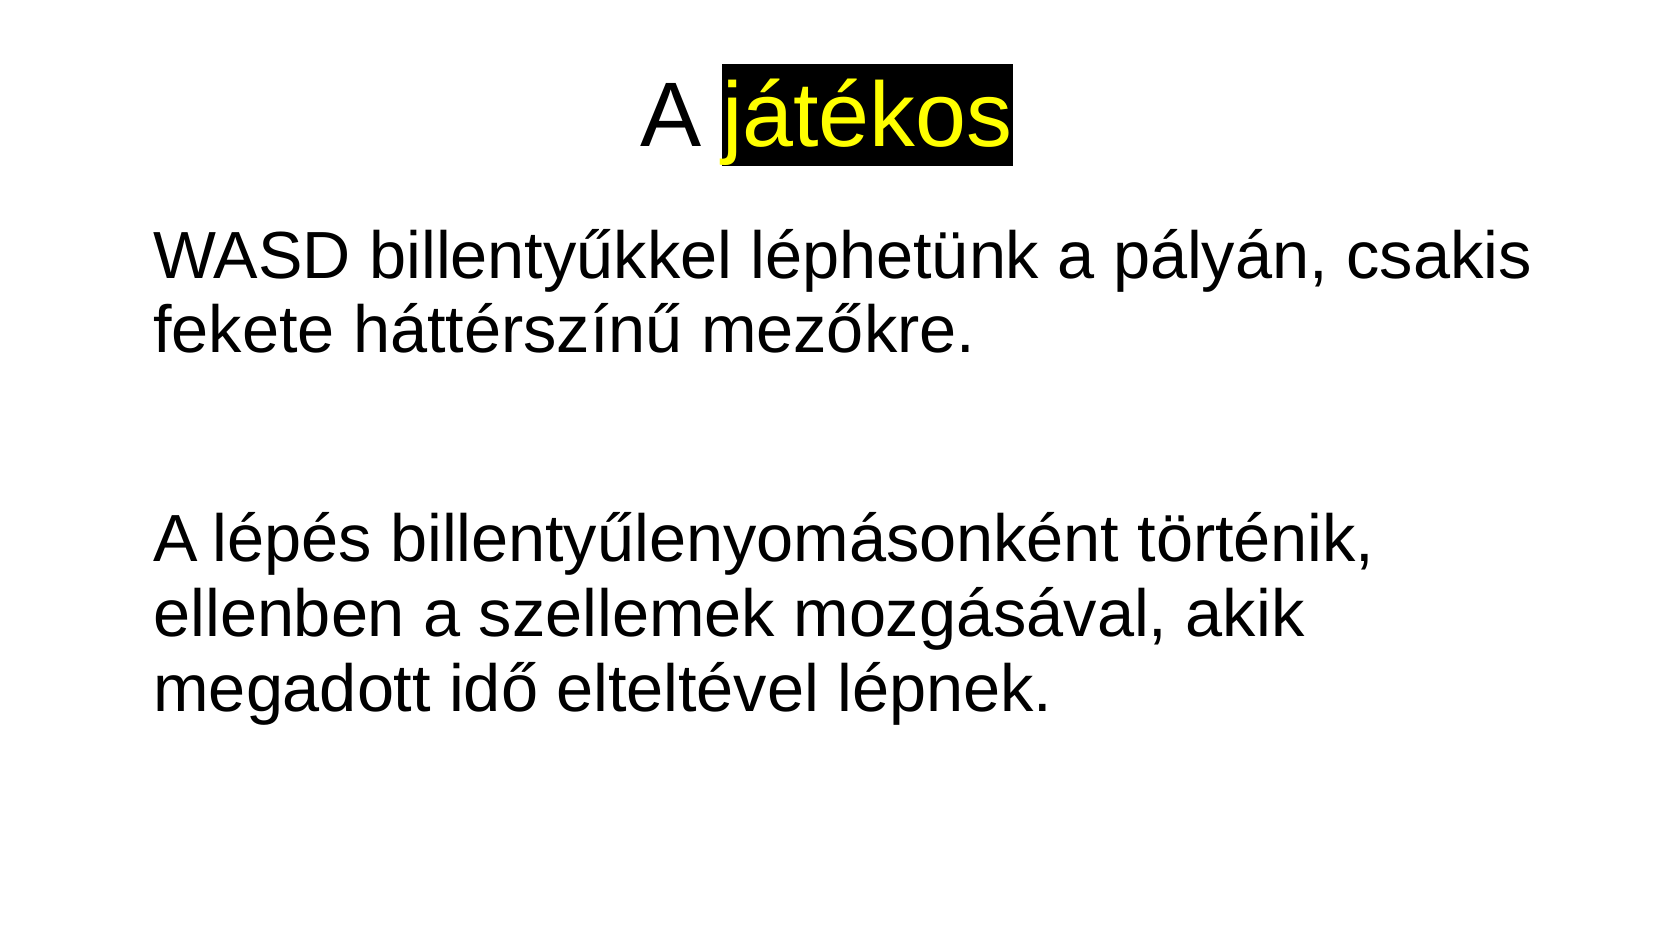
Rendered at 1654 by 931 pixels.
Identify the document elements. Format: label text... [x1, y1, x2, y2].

list WASD billentyűkkel léphetünk a pályán, csakis fekete háttérszínű mezőkre. A lépés billentyűlenyomásonként történik, ellenben a szellemek mozgásával, akik megadott idő elteltével lépnek. [82, 217, 1571, 758]
title A játékos [82, 37, 1571, 193]
